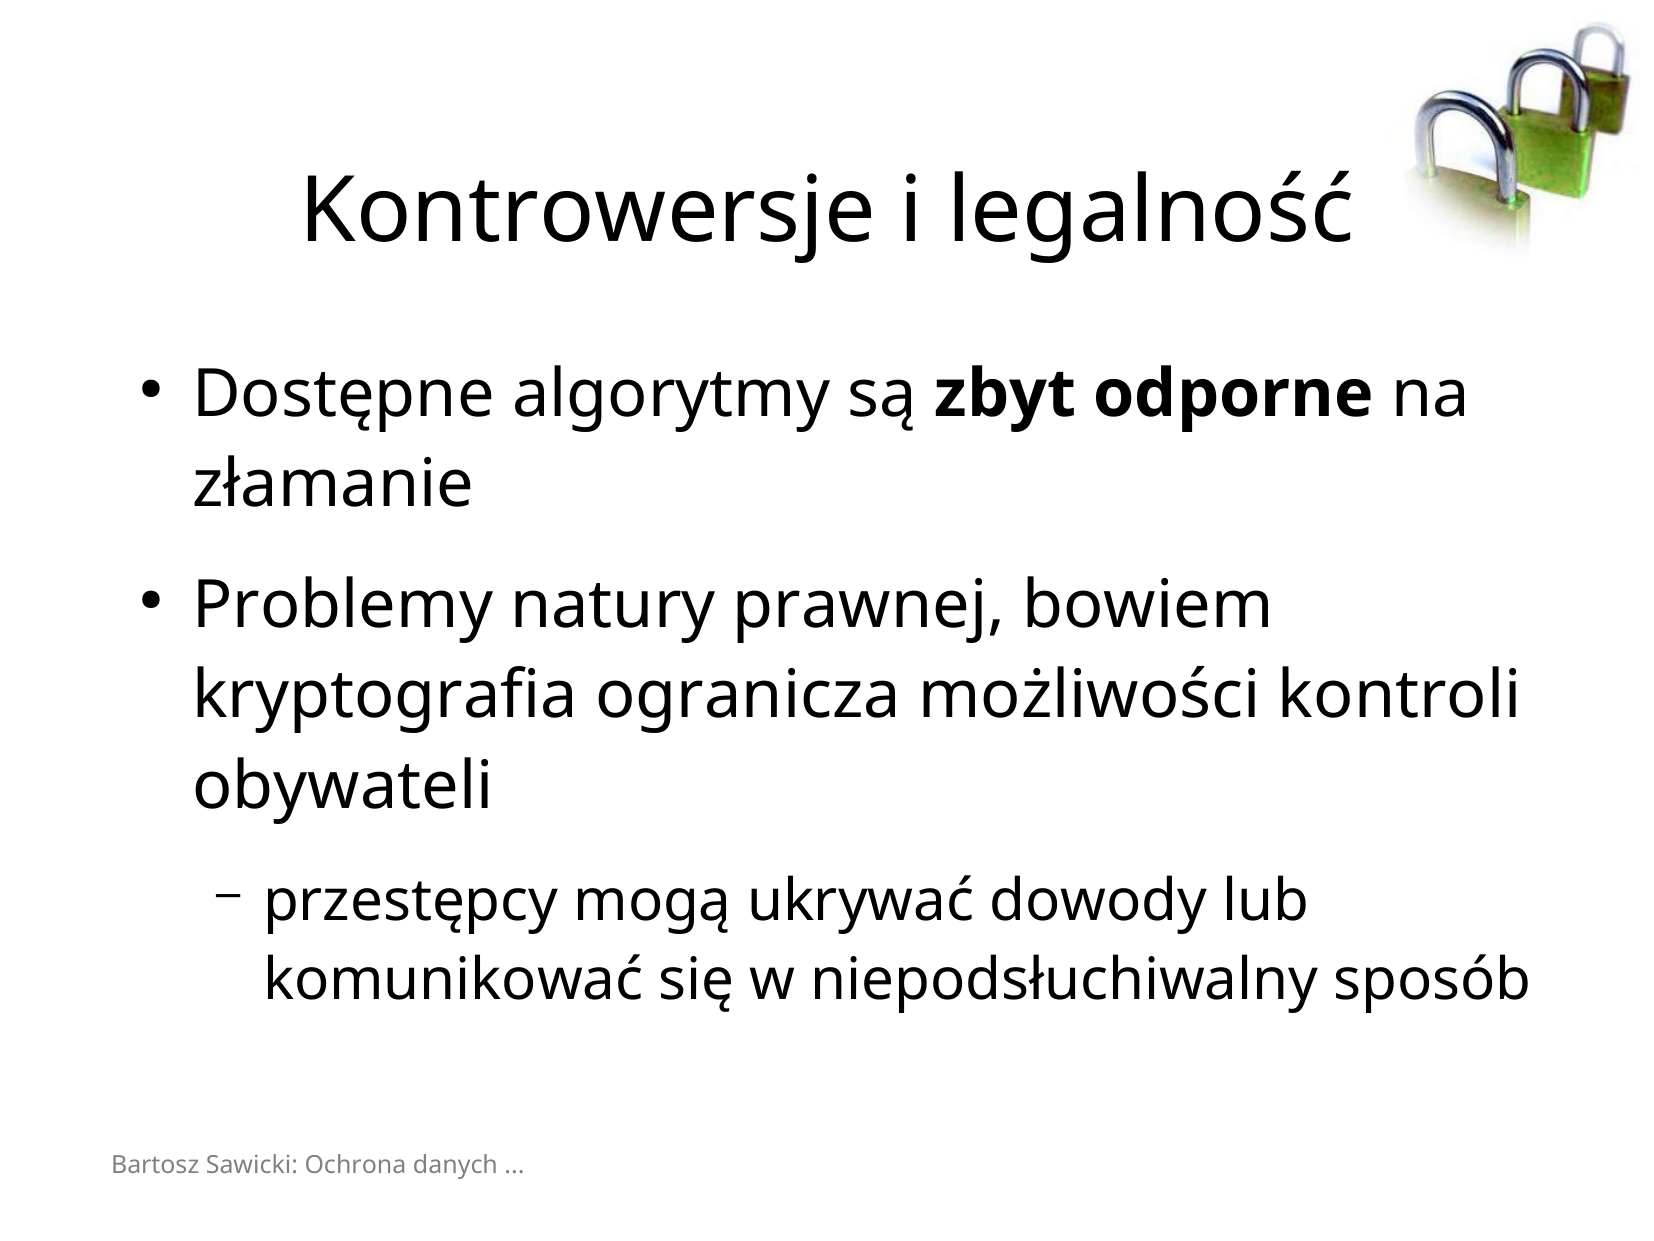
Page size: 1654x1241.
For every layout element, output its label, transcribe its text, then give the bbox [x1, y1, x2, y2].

title Kontrowersje i legalność [121, 102, 1534, 311]
list Dostępne algorytmy są zbyt odporne na złamanie Problemy natury prawnej, bowiem kryptografia ogranicza możliwości kontroli obywateli przestępcy mogą ukrywać dowody lub komunikować się w niepodsłuchiwalny sposób [121, 344, 1534, 1127]
picture [1385, 14, 1640, 266]
